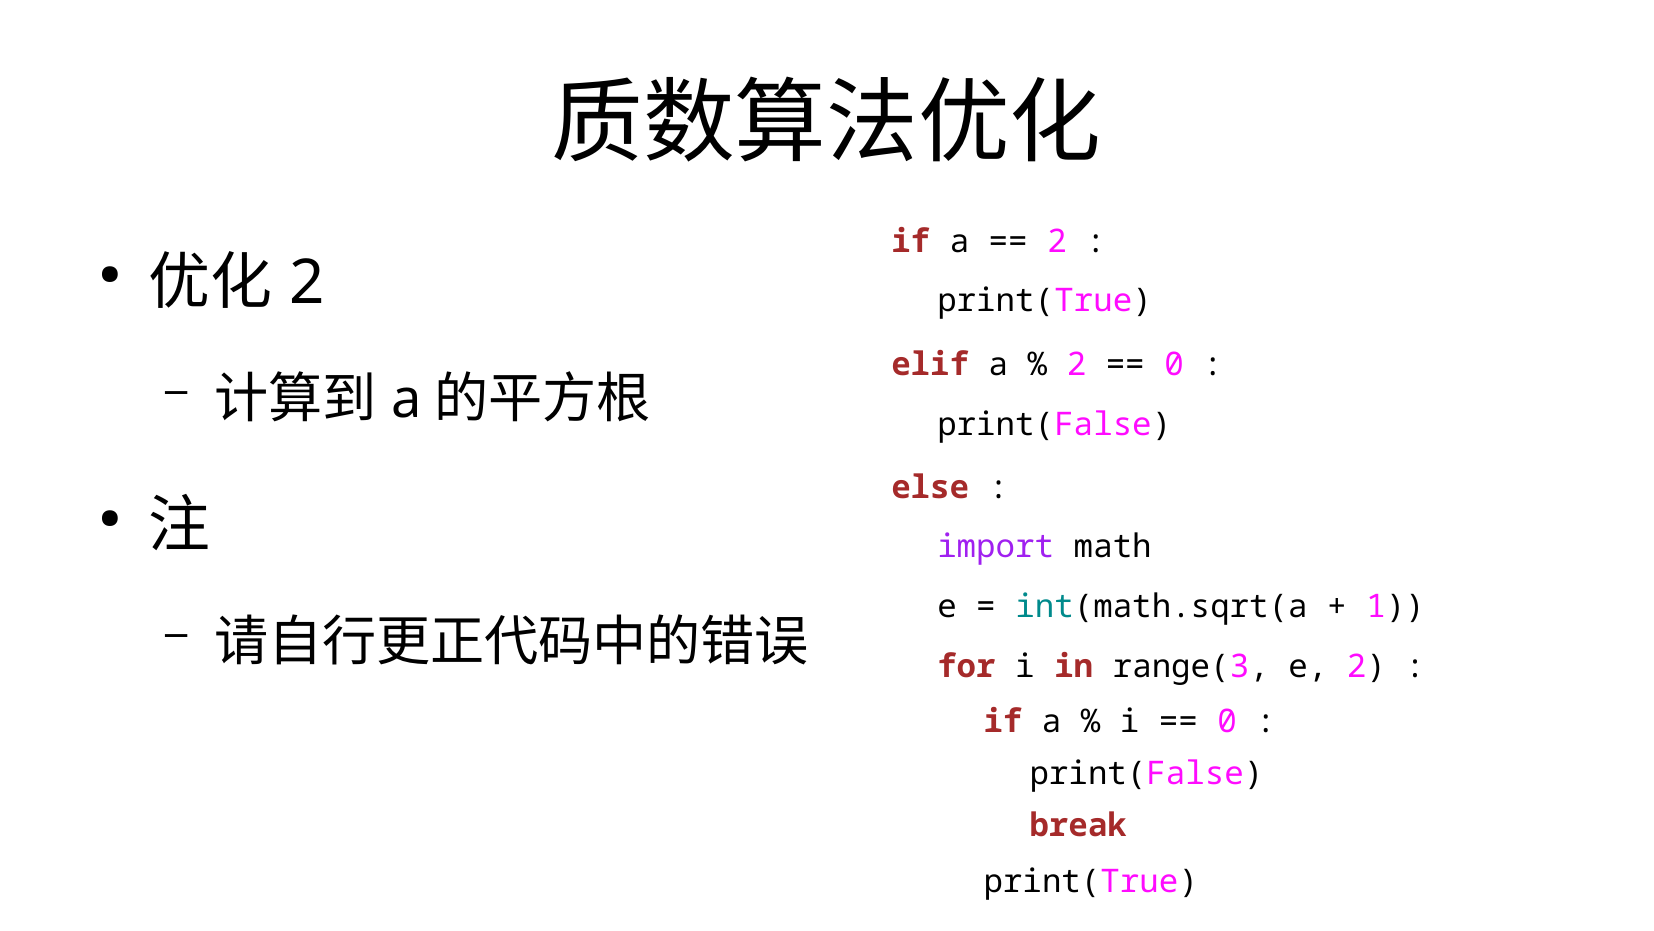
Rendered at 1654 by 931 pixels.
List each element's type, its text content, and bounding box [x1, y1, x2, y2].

title 质数算法优化 [82, 37, 1571, 193]
list 优化2 计算到a的平方根 注 请自行更正代码中的错误 [82, 217, 809, 757]
list if a == 2 : print(True) elif a % 2 == 0 : print(False) else : import math e = int(math.sqrt(a + 1)) for i in range(3, e, 2) : if a % i == 0 : print(False) break print(True) [845, 217, 1572, 910]
